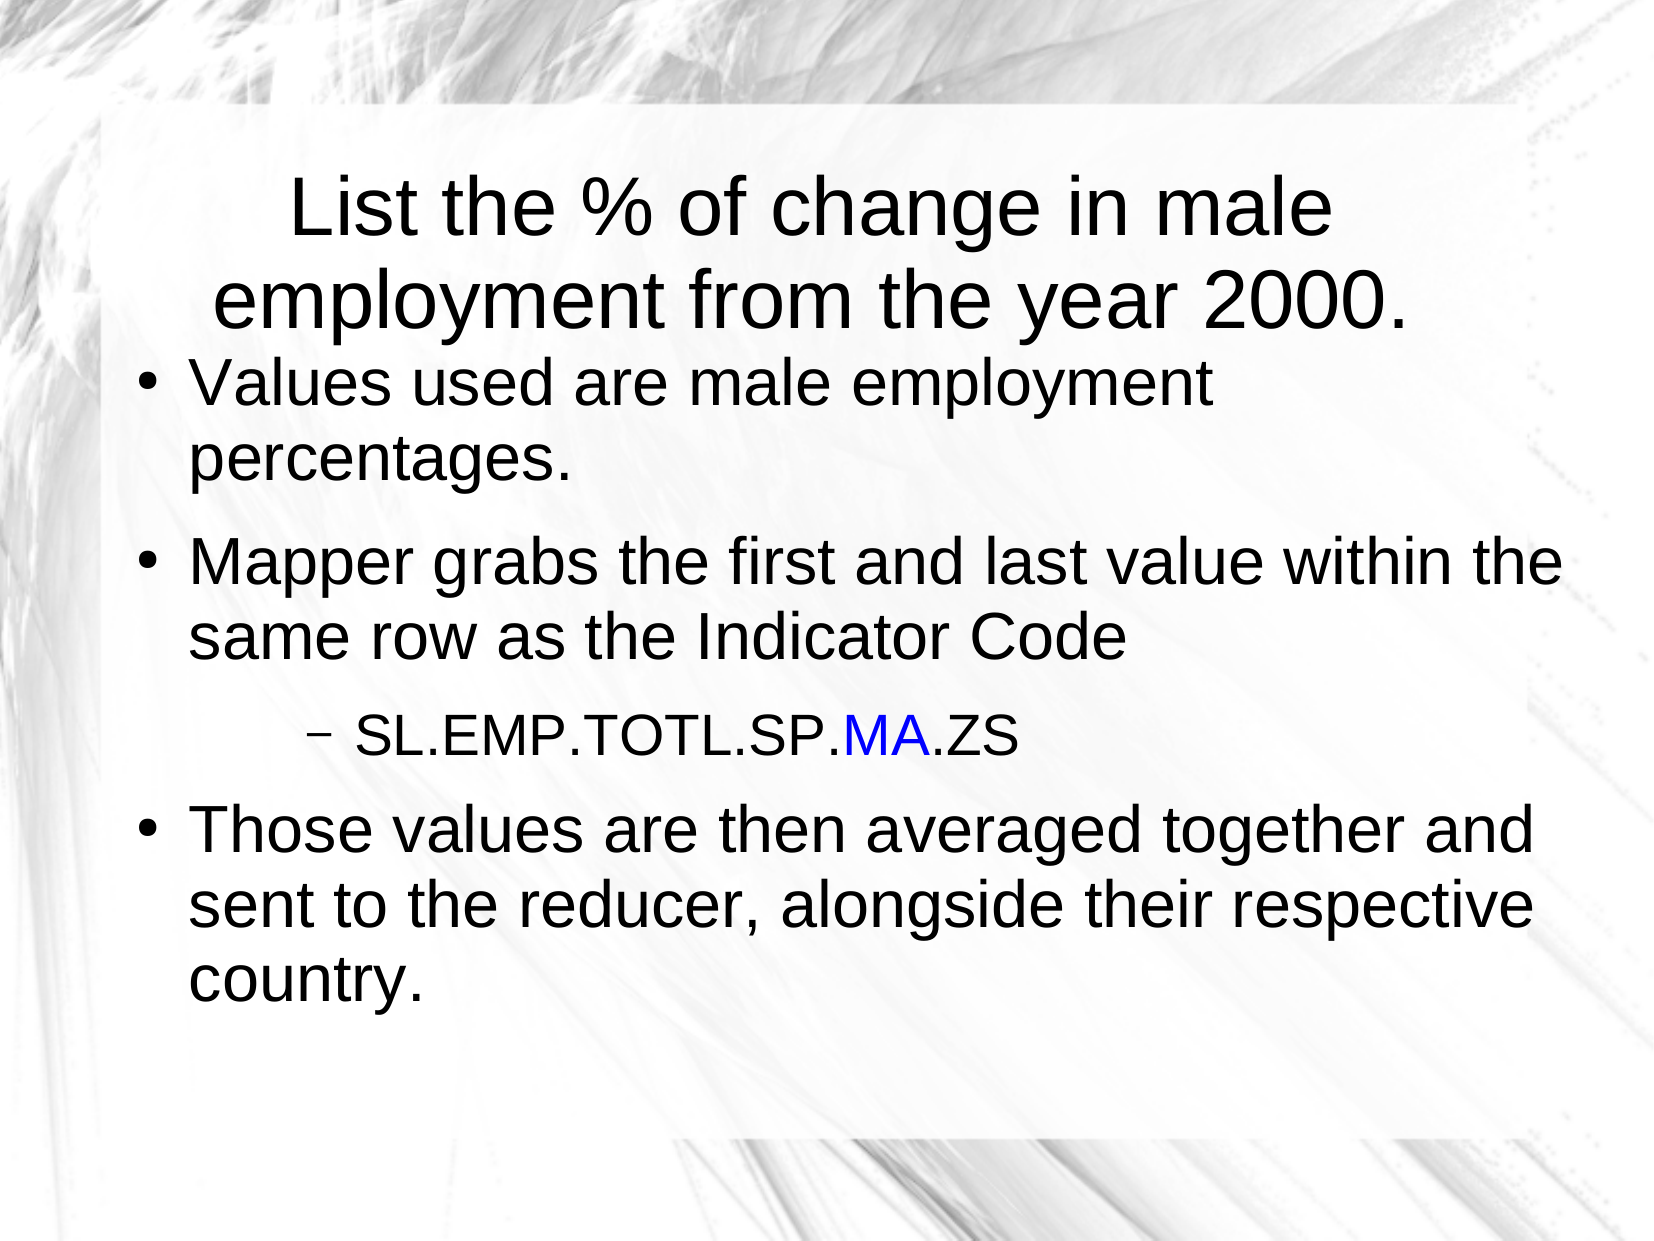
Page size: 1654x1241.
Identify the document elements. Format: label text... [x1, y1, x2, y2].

picture [0, 0, 1654, 1241]
list Values used are male employment percentages. Mapper grabs the first and last value within the same row as the Indicator Code SL.EMP.TOTL.SP.MA.ZS Those values are then averaged together and sent to the reducer, alongside their respective country. [118, 345, 1571, 1121]
title List the % of change in male employment from the year 2000. [118, 56, 1506, 336]
